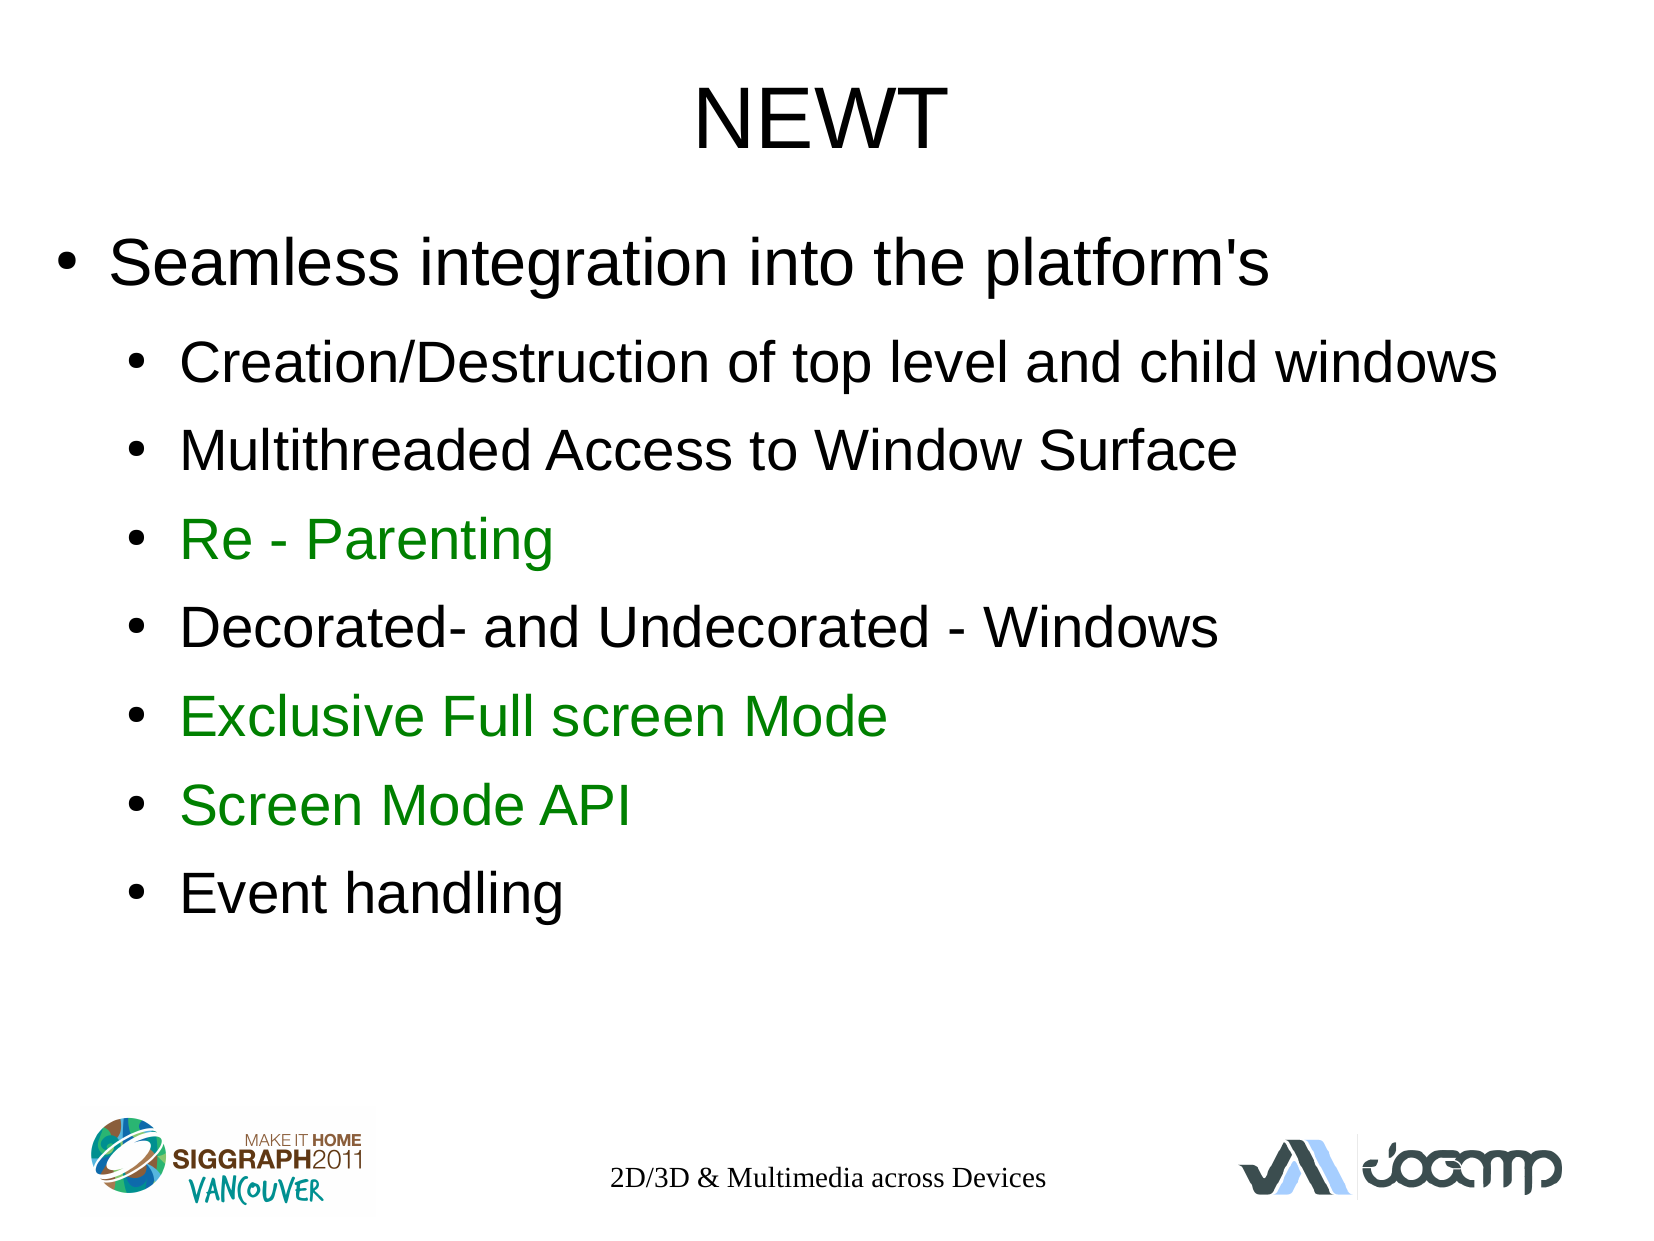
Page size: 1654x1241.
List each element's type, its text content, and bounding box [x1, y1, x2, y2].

picture [80, 1106, 376, 1217]
list Seamless integration into the platform's Creation/Destruction of top level and child windows Multithreaded Access to Window Surface Re - Parenting Decorated- and Undecorated - Windows Exclusive Full screen Mode Screen Mode API Event handling [37, 225, 1613, 1044]
picture [1237, 1134, 1562, 1200]
title NEWT [68, 56, 1576, 181]
